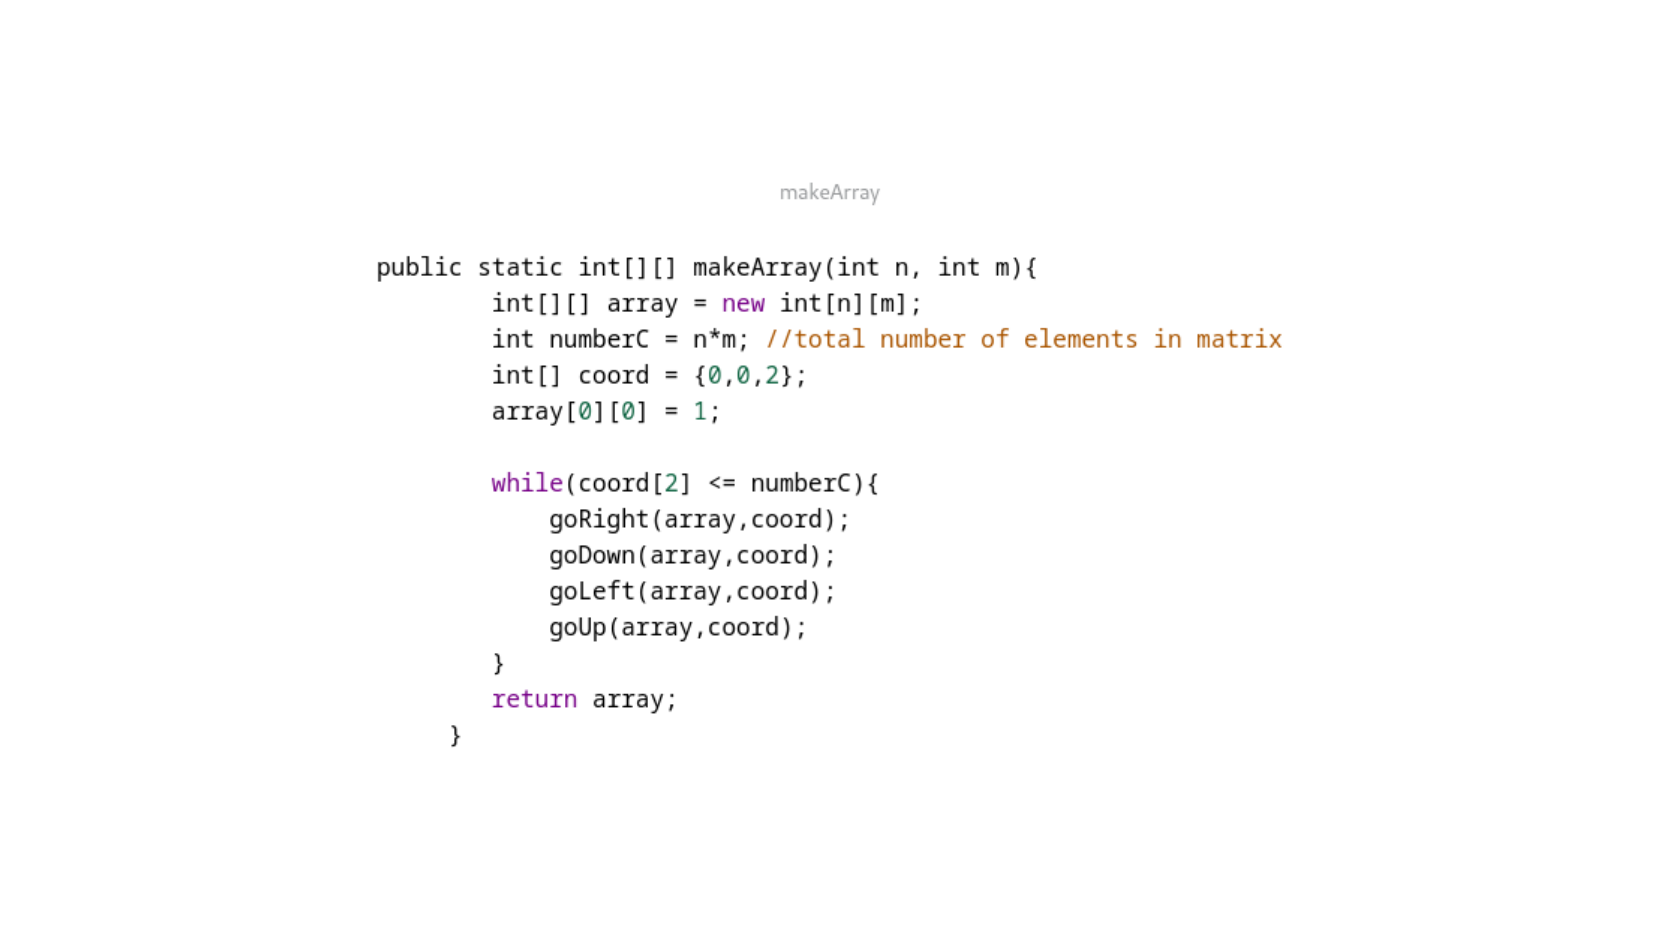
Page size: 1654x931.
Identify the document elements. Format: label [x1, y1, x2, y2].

picture [197, 0, 1463, 863]
